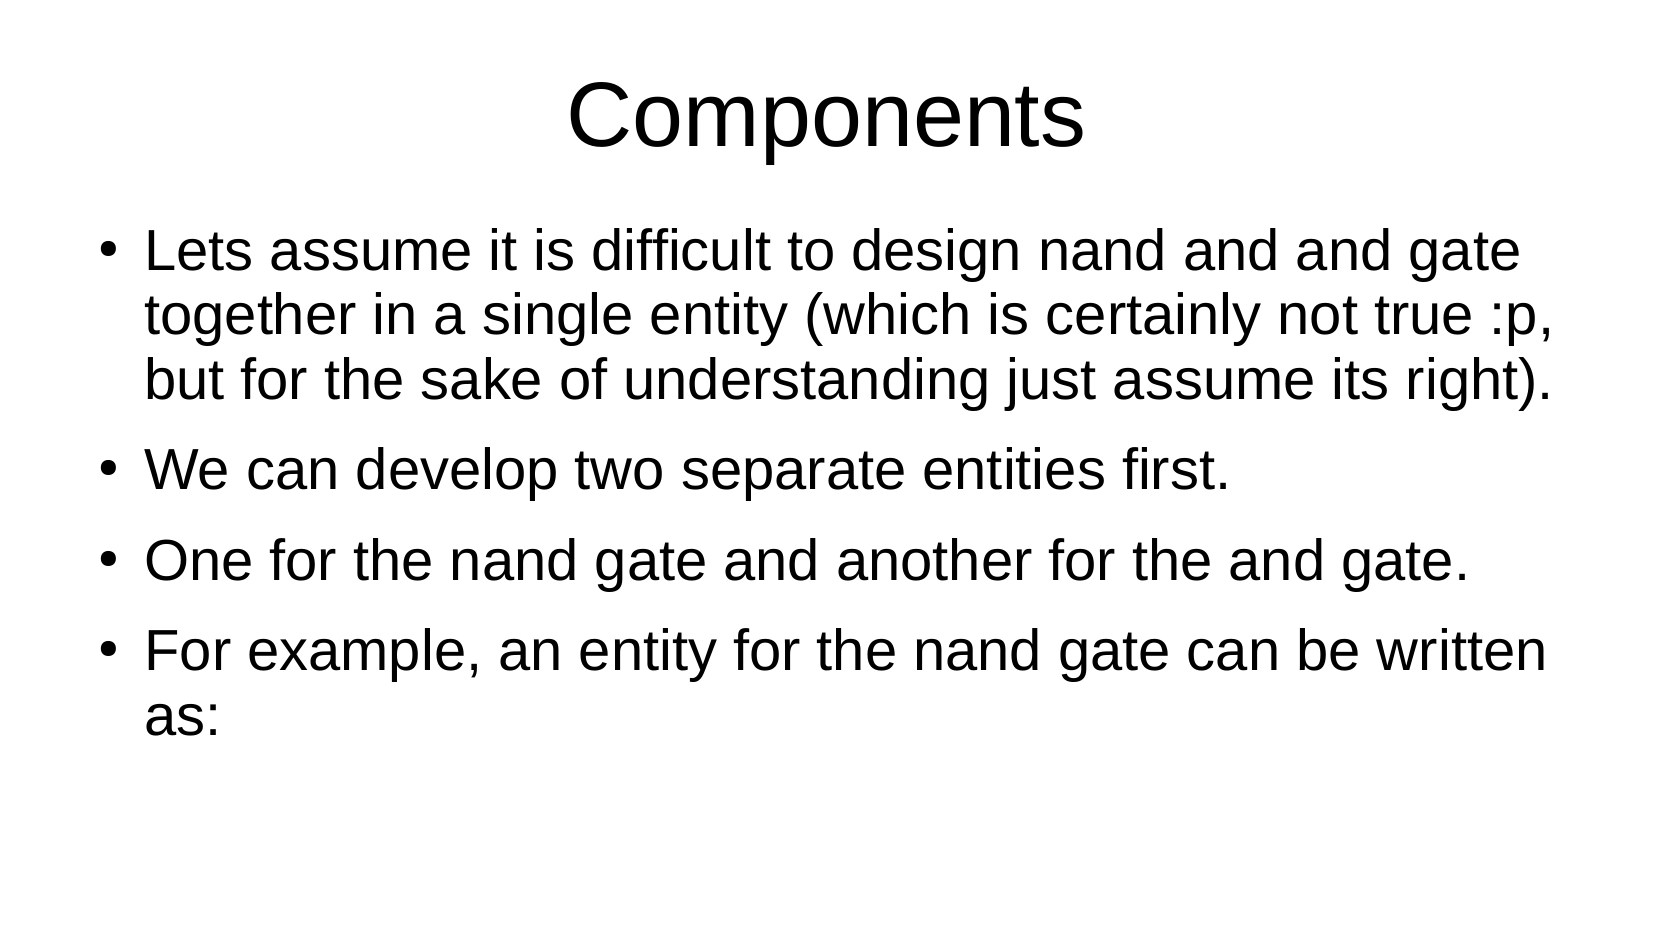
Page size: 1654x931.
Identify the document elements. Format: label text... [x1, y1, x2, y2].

list Lets assume it is difficult to design nand and and gate together in a single entity (which is certainly not true :p, but for the sake of understanding just assume its right). We can develop two separate entities first. One for the nand gate and another for the and gate. For example, an entity for the nand gate can be written as: [82, 217, 1571, 758]
title Components [82, 37, 1571, 193]
